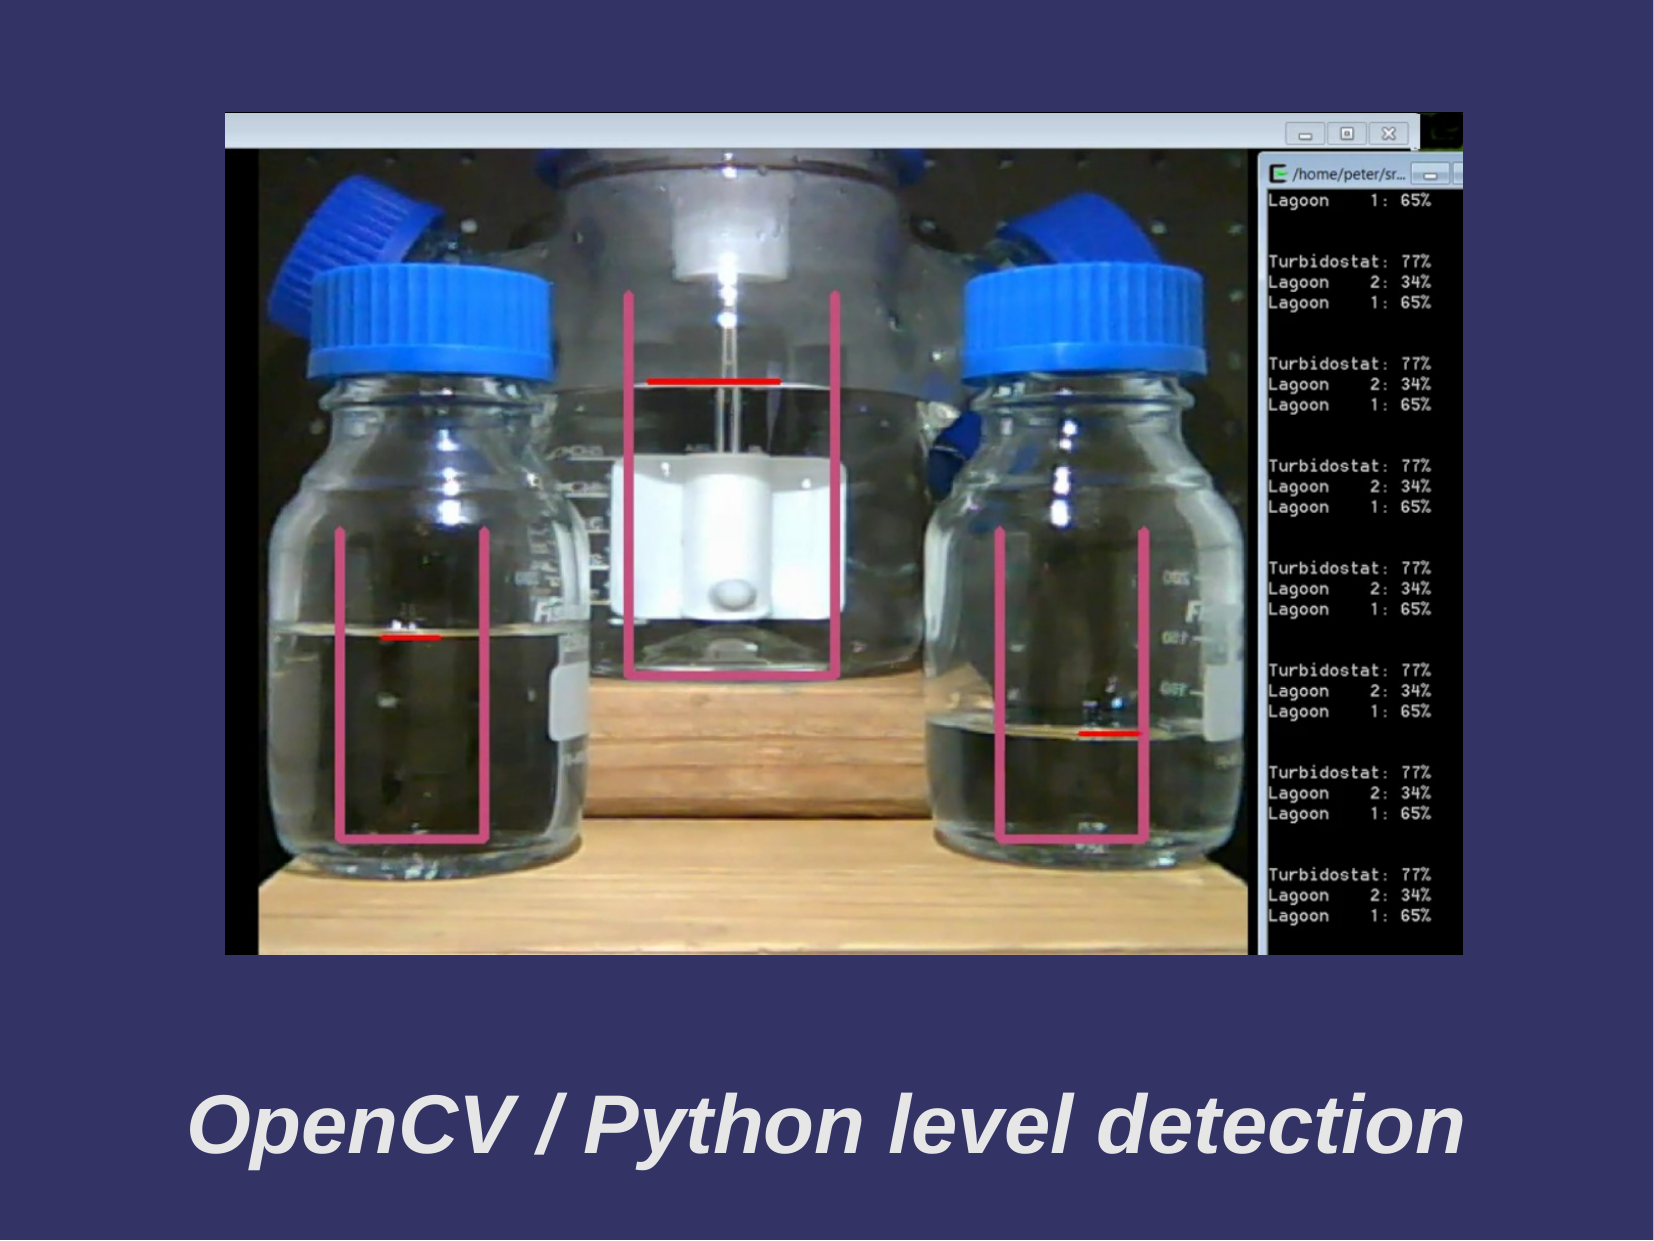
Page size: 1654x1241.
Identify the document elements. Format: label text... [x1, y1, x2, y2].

title OpenCV / Python level detection [82, 1028, 1571, 1221]
picture [225, 112, 1463, 955]
